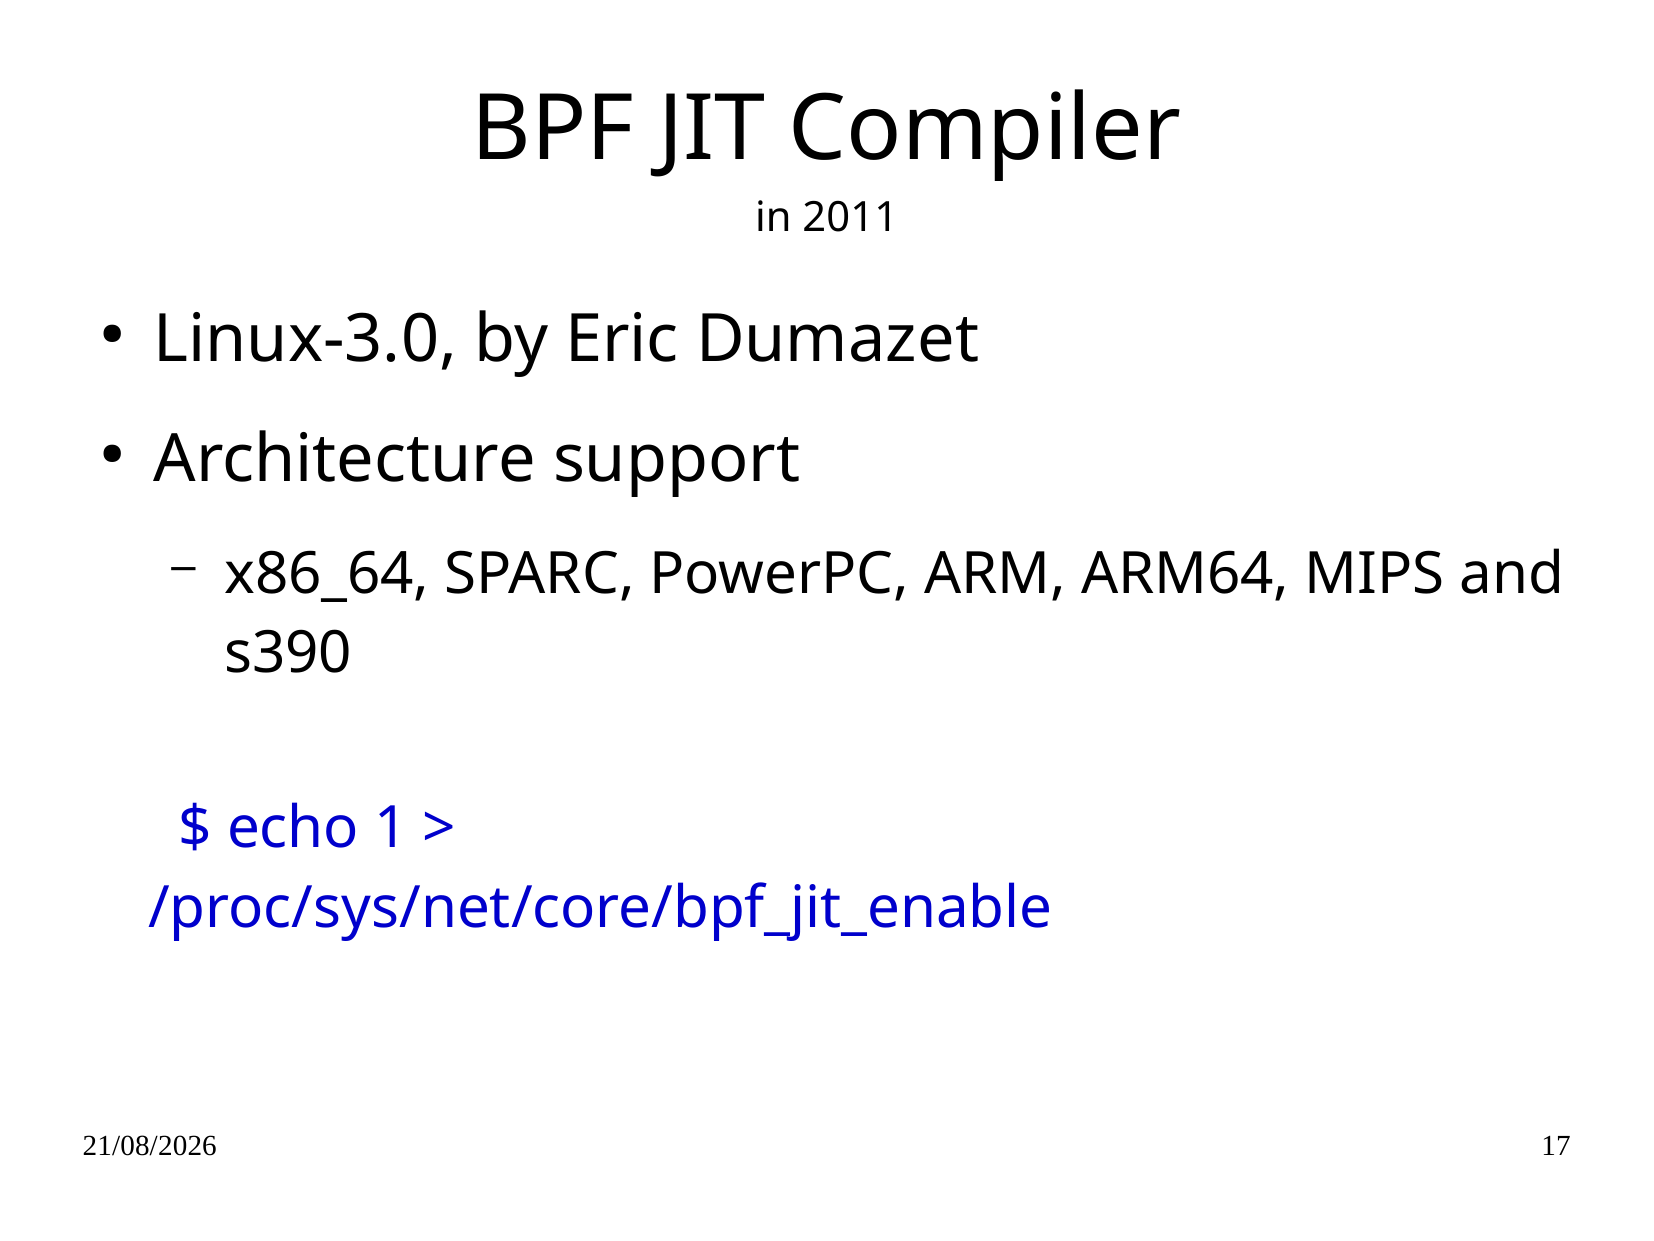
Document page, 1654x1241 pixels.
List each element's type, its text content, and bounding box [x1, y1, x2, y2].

list Linux-3.0, by Eric Dumazet Architecture support x86_64, SPARC, PowerPC, ARM, ARM64, MIPS and s390 [82, 290, 1571, 1010]
title BPF JIT Compiler in 2011 [82, 49, 1571, 257]
text_box $ echo 1 > /proc/sys/net/core/bpf_jit_enable [133, 778, 1378, 869]
